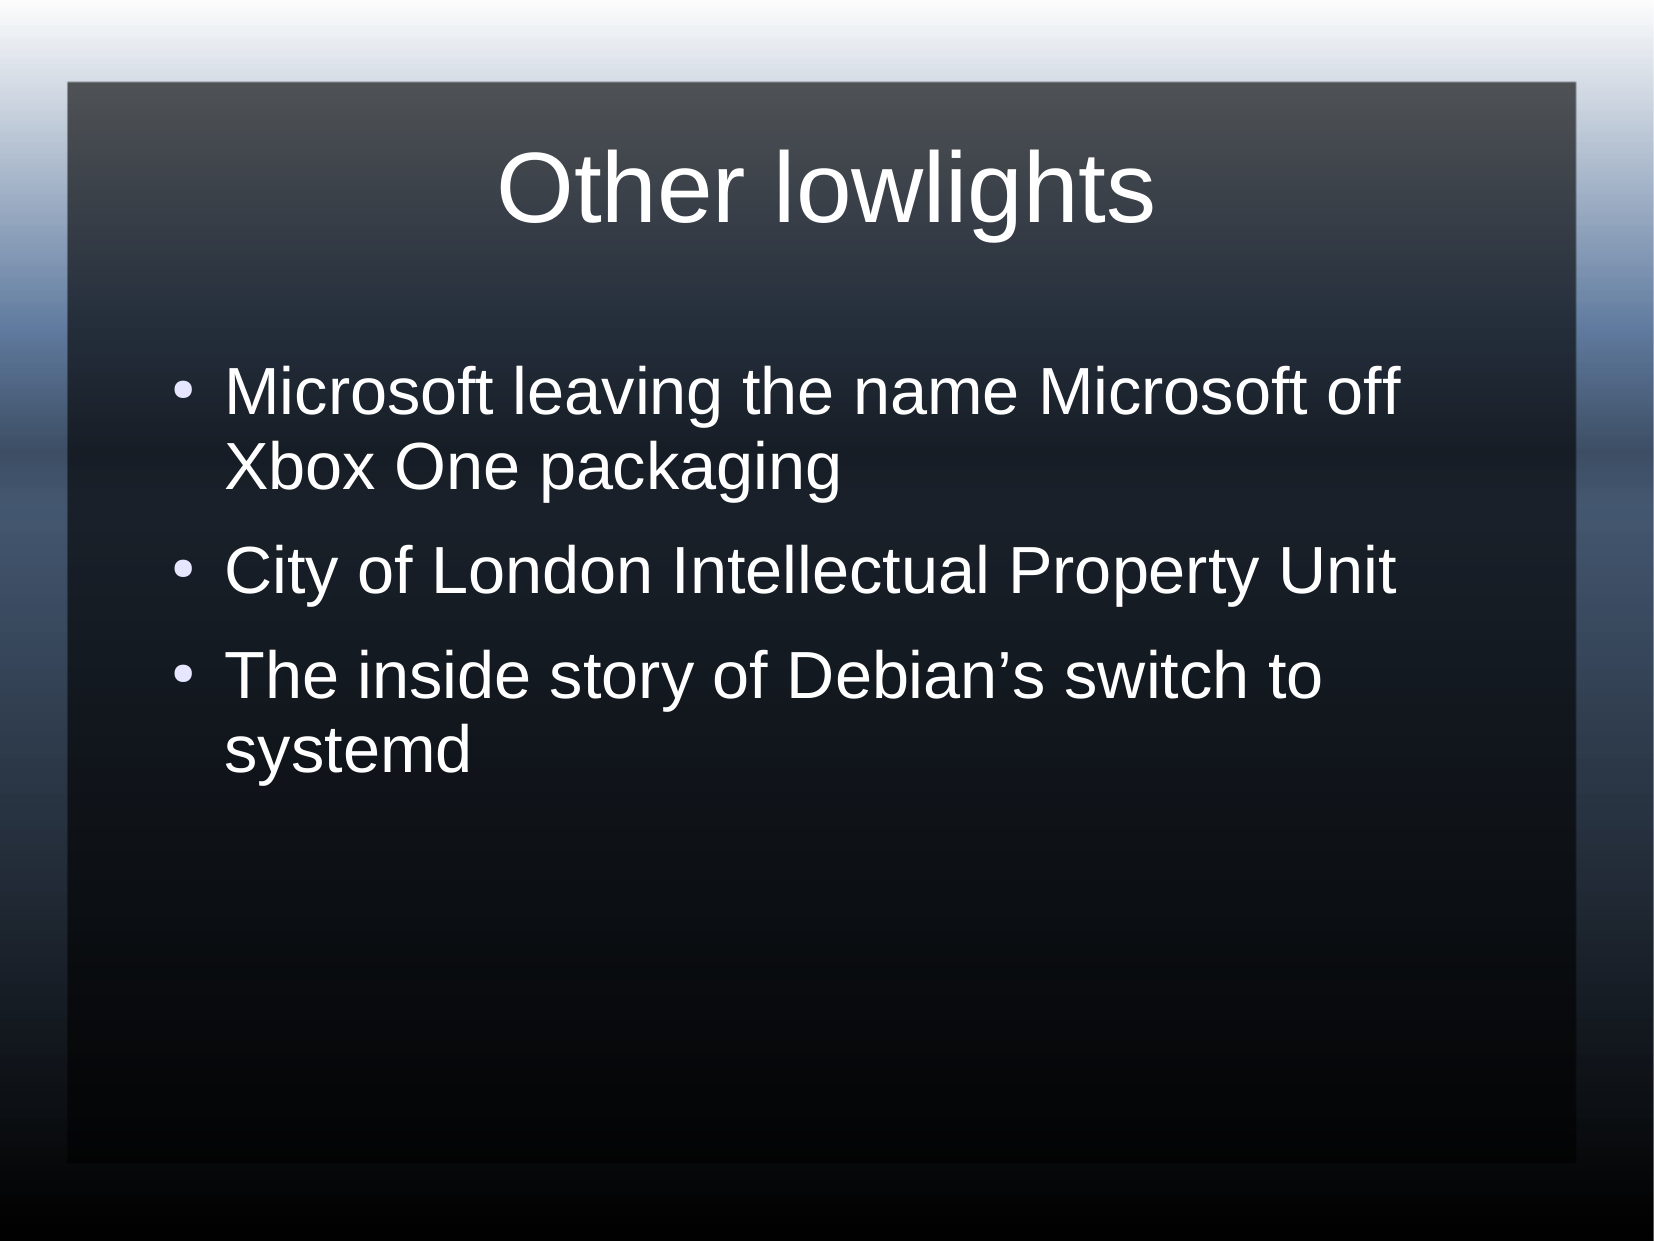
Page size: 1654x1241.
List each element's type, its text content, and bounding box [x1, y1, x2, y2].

picture [0, 0, 1654, 1241]
title Other lowlights [82, 84, 1571, 292]
list Microsoft leaving the name Microsoft off Xbox One packaging City of London Intellectual Property Unit The inside story of Debian’s switch to systemd [82, 354, 1571, 1105]
